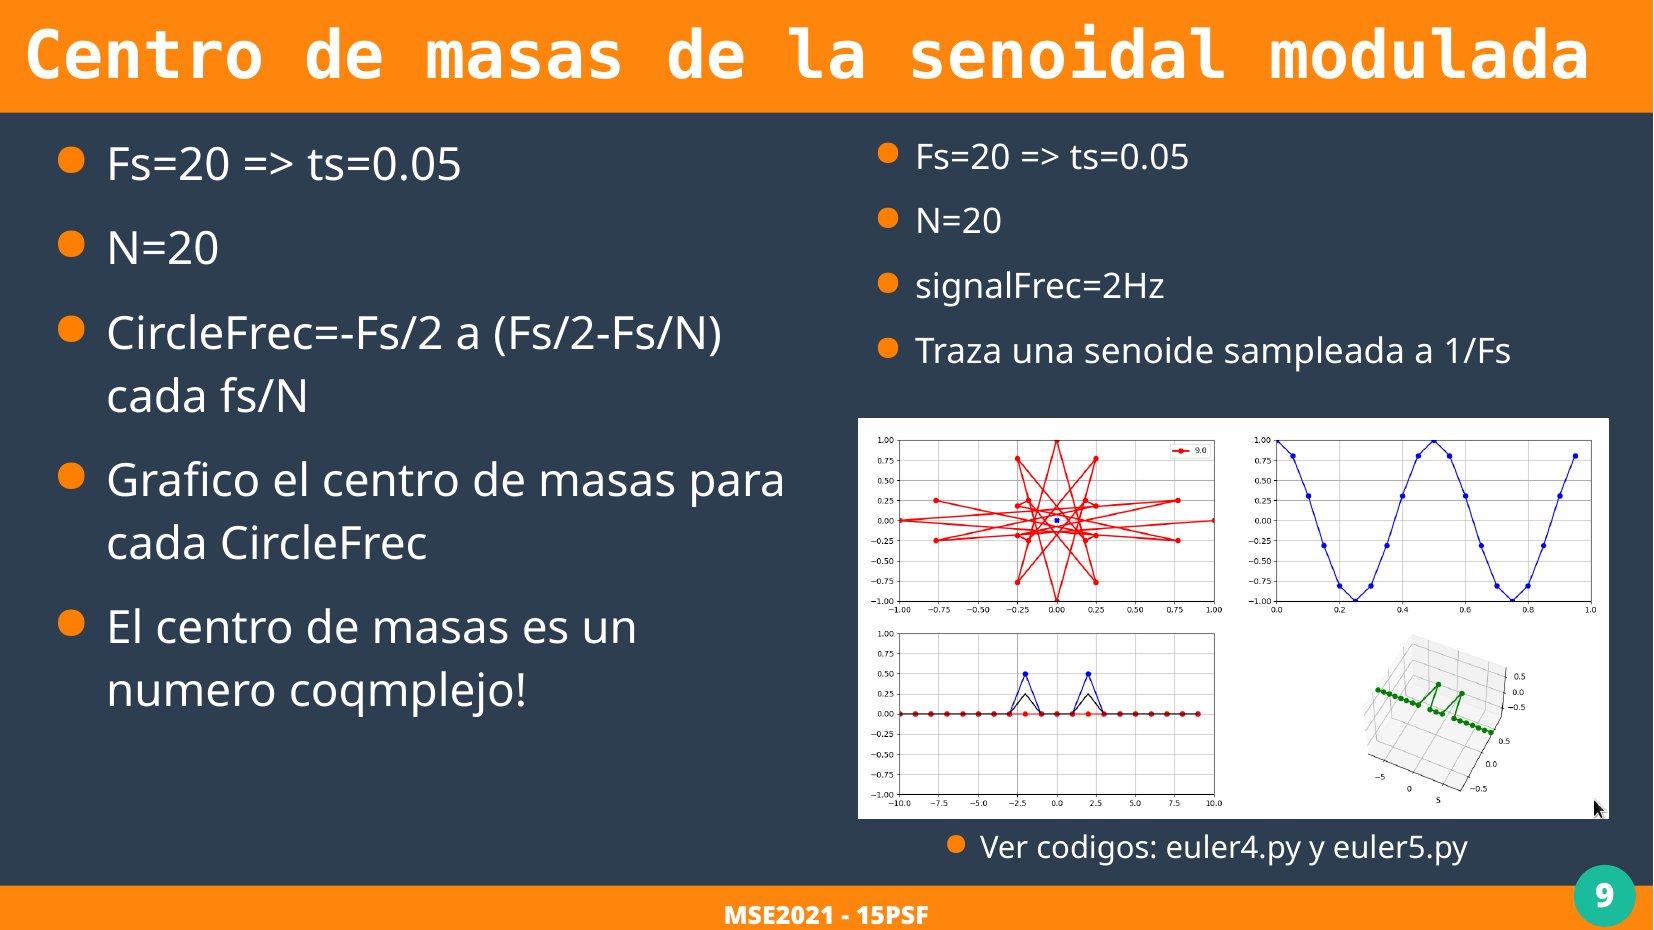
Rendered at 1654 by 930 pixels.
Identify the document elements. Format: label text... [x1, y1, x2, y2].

list Fs=20 => ts=0.05 N=20 signalFrec=2Hz Traza una senoide sampleada a 1/Fs [860, 131, 1613, 376]
list Fs=20 => ts=0.05 N=20 CircleFrec=-Fs/2 a (Fs/2-Fs/N) cada fs/N Grafico el centro de masas para cada CircleFrec El centro de masas es un numero coqmplejo! [35, 131, 788, 826]
list Ver codigos: euler4.py y euler5.py [931, 825, 1495, 901]
title Centro de masas de la senoidal modulada [23, 16, 1637, 113]
picture [858, 418, 1609, 819]
